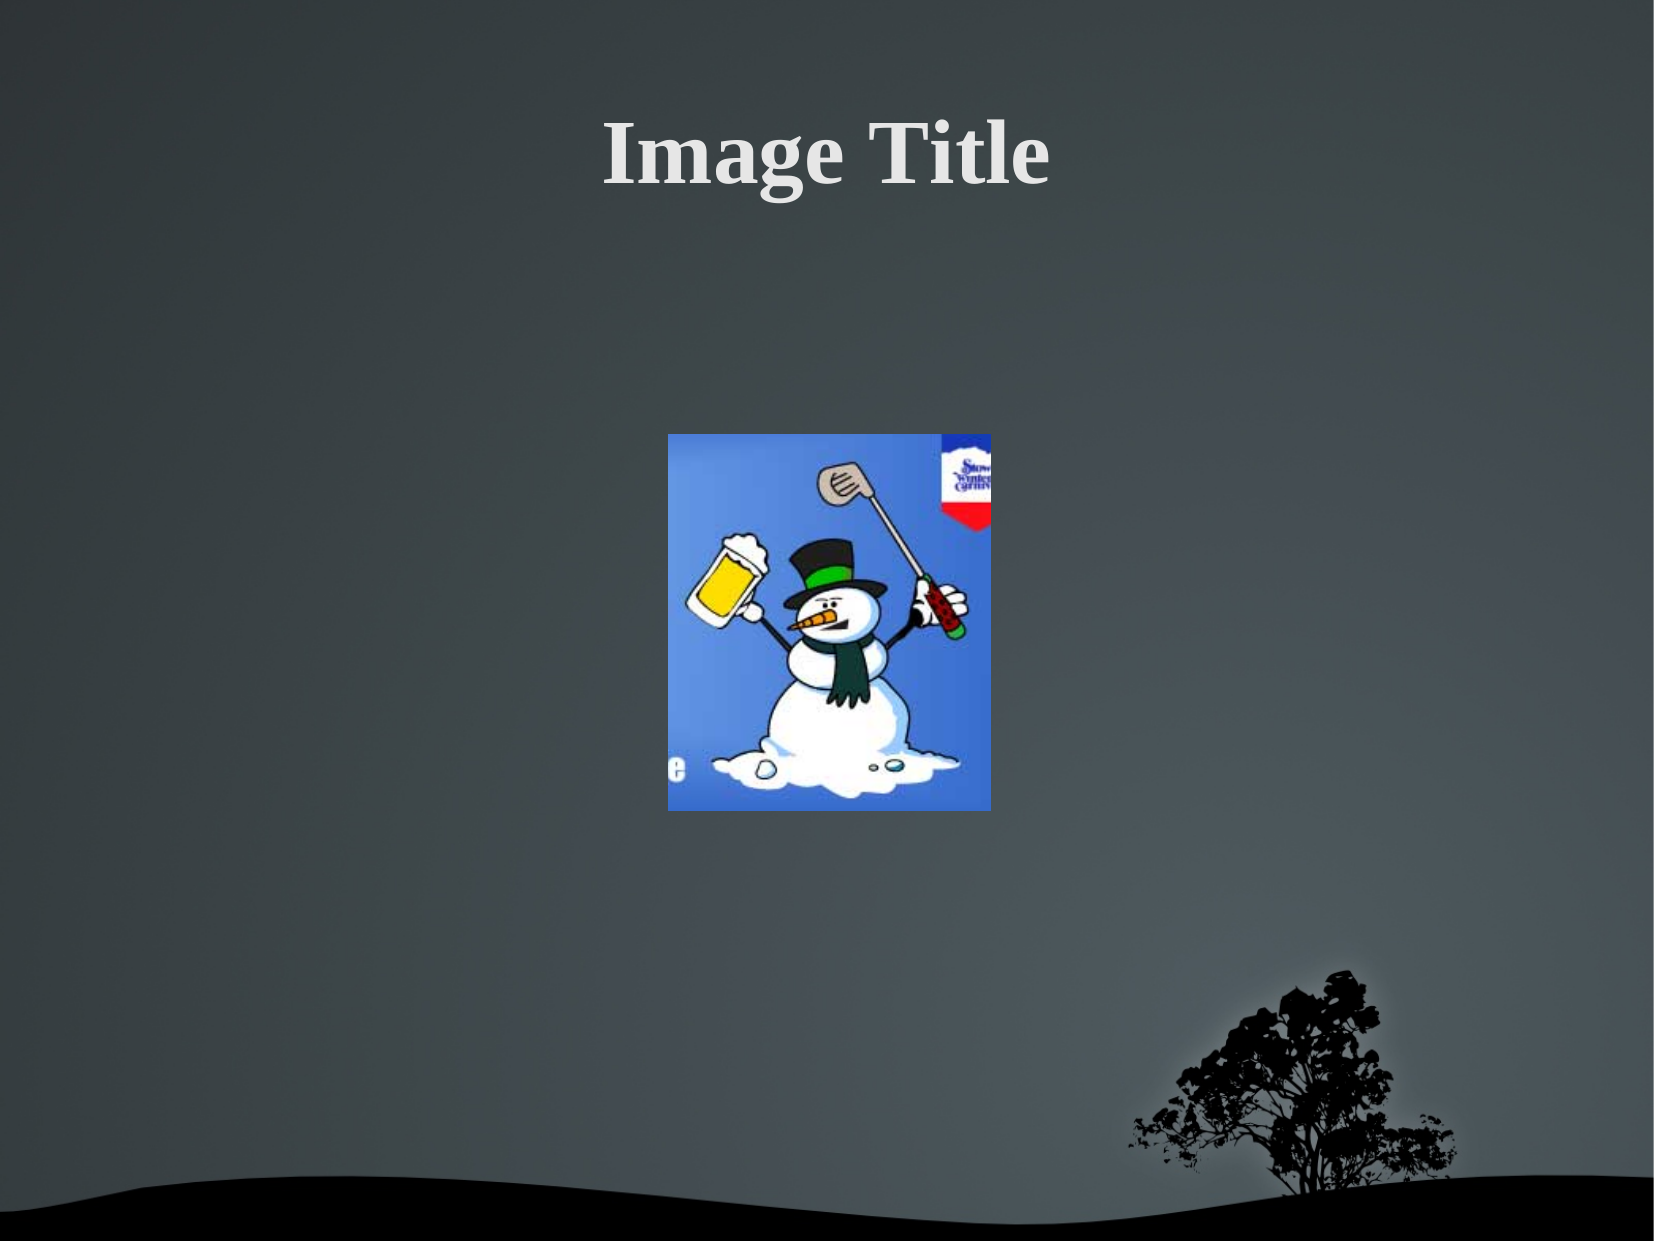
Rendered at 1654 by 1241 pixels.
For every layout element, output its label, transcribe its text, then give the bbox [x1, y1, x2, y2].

title Image Title [82, 49, 1571, 257]
picture [0, 0, 1654, 1241]
